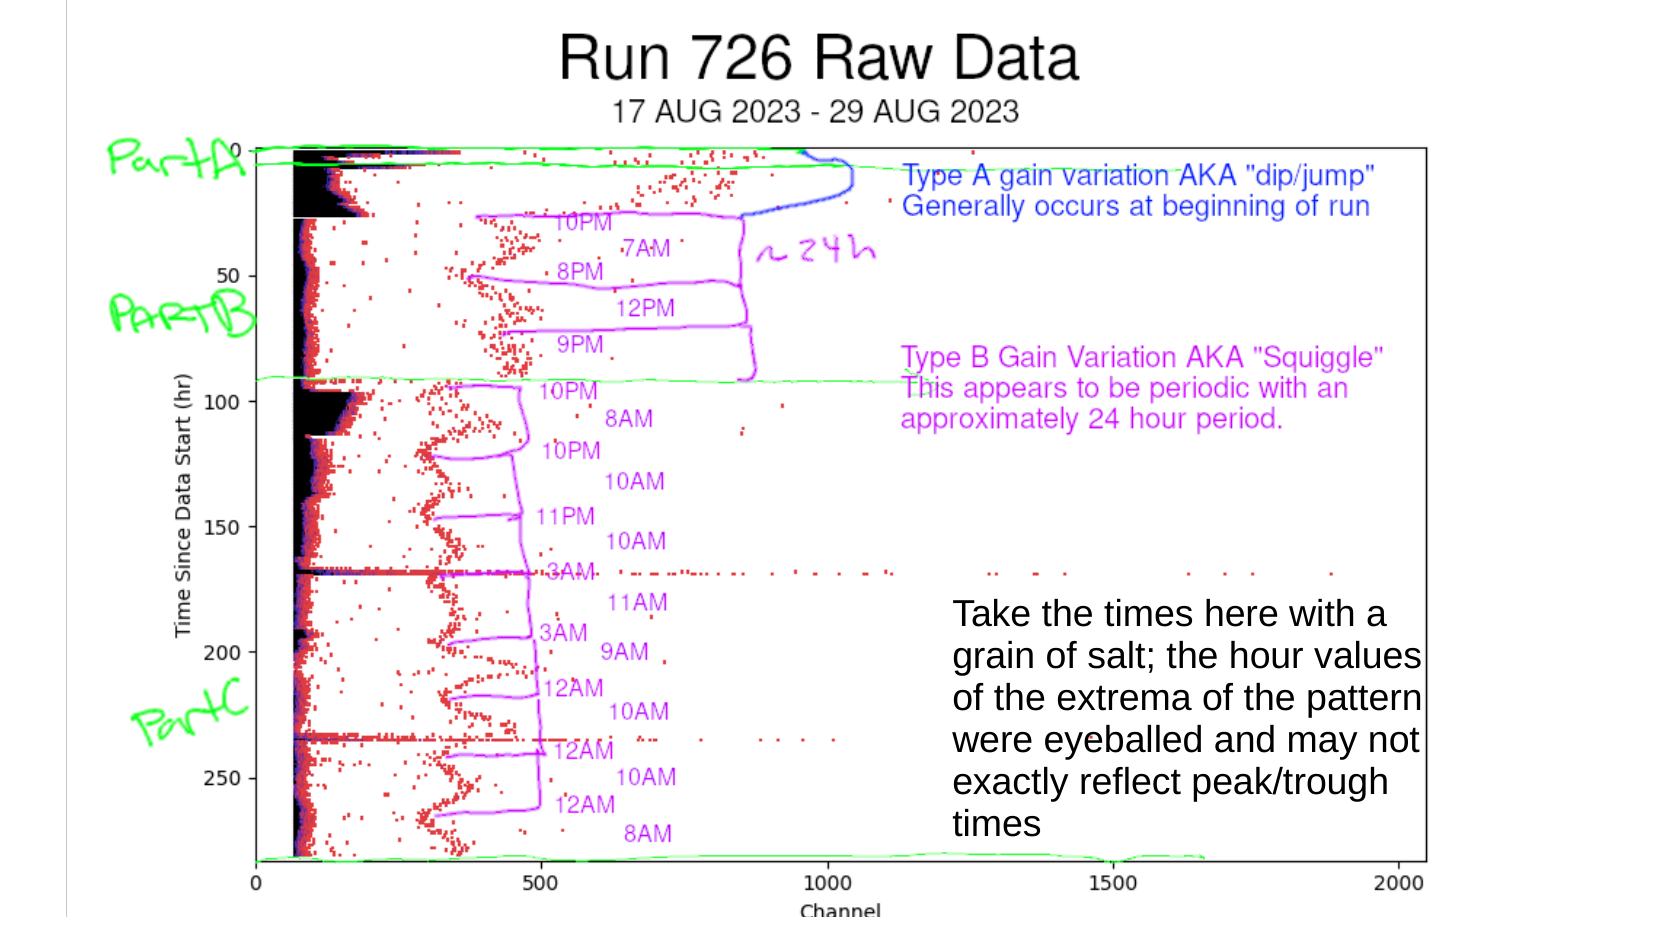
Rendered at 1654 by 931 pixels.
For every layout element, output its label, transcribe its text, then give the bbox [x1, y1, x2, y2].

picture [65, 0, 1576, 917]
text_box Take the times here with a grain of salt; the hour values of the extrema of the pattern were eyeballed and may not exactly reflect peak/trough times [937, 585, 1463, 826]
